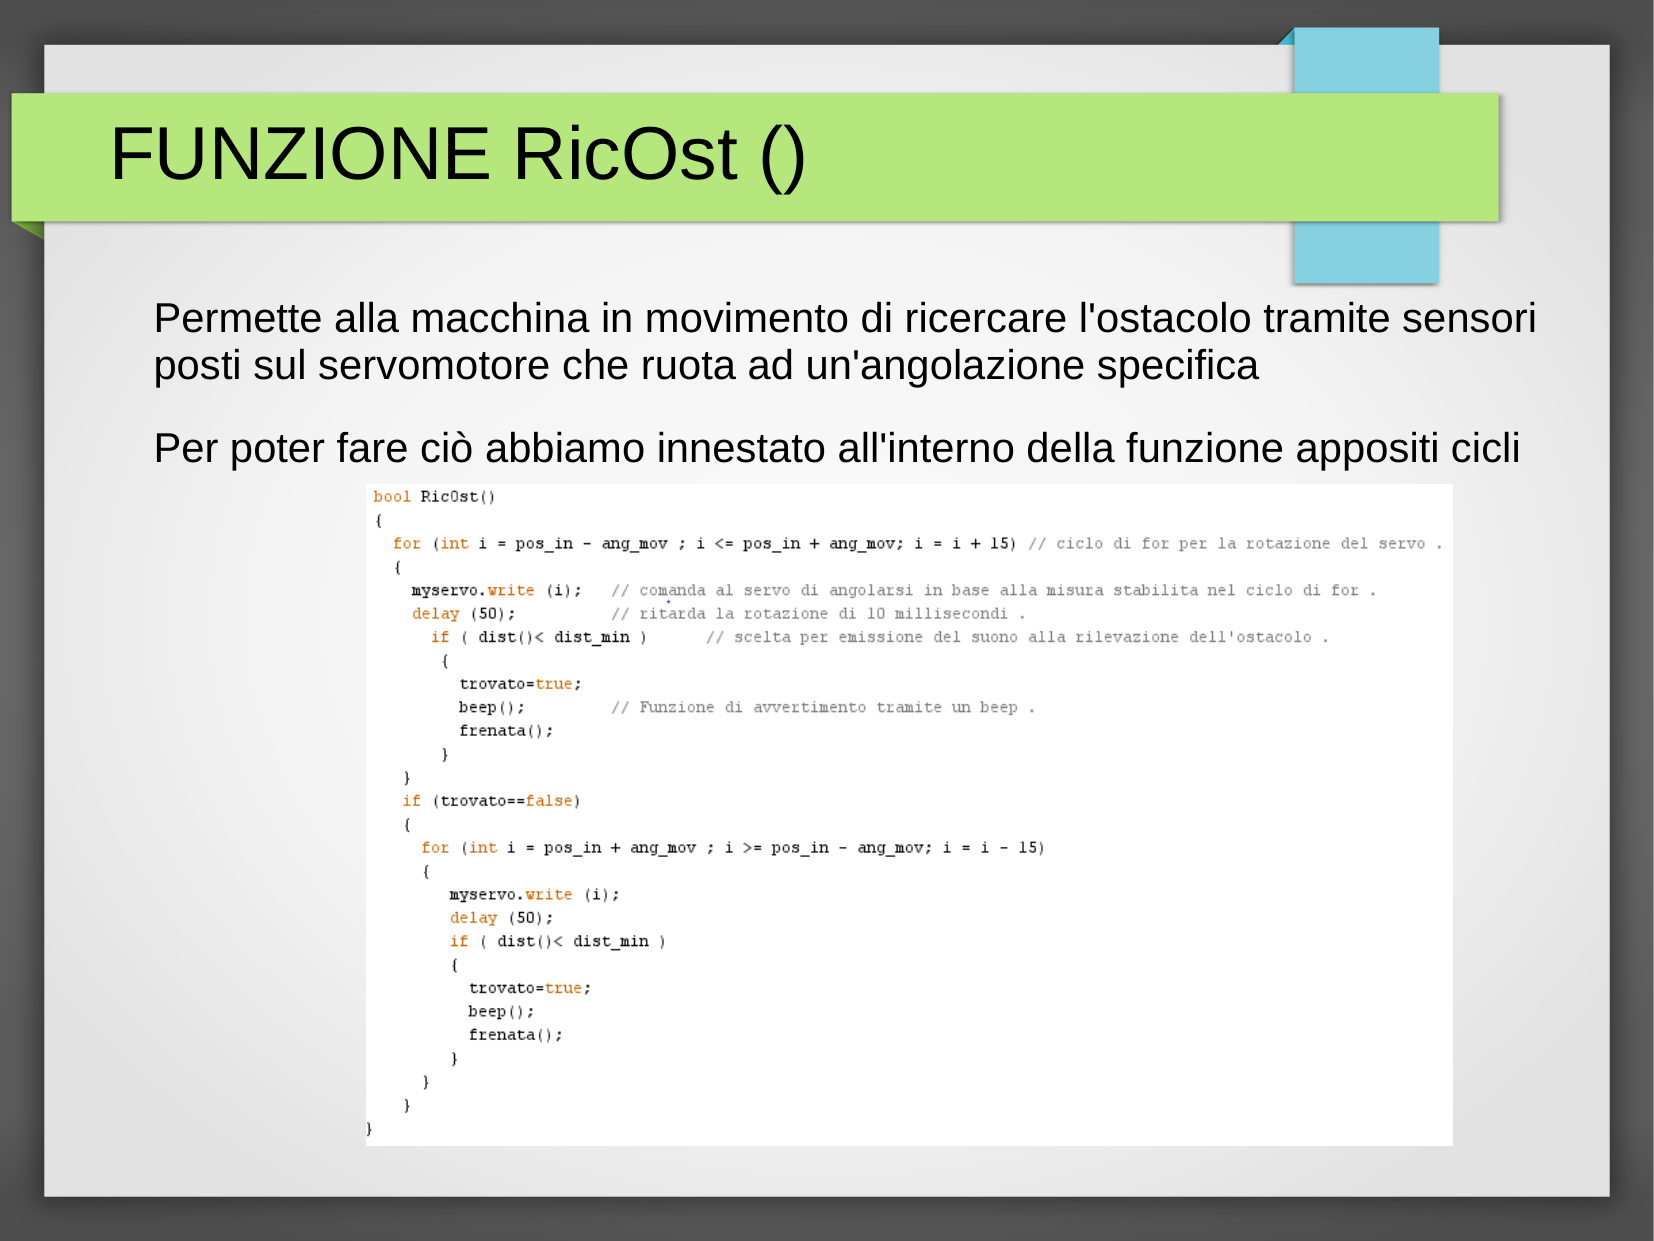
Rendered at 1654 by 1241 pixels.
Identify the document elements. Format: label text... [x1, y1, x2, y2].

picture [0, 0, 1654, 1241]
title FUNZIONE RicOst () [82, 94, 1264, 213]
list Permette alla macchina in movimento di ricercare l'ostacolo tramite sensori posti sul servomotore che ruota ad un'angolazione specifica Per poter fare ciò abbiamo innestato all'interno della funzione appositi cicli [82, 295, 1571, 1015]
